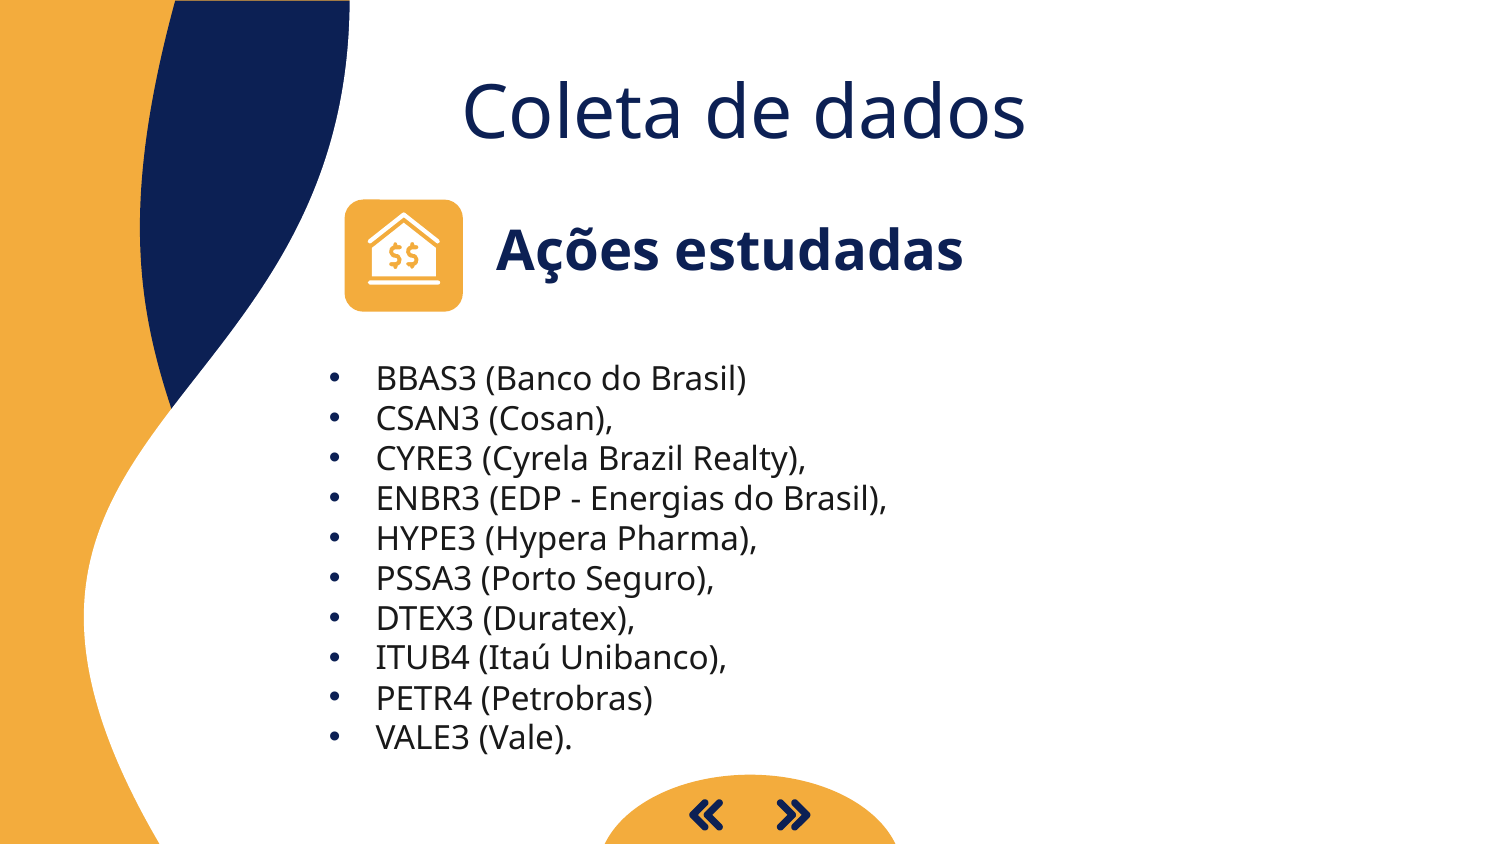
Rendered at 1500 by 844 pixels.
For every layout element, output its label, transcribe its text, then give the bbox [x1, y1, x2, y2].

text_box [344, 199, 463, 312]
title Coleta de dados [112, 68, 1377, 149]
subtitle BBAS3 (Banco do Brasil) CSAN3 (Cosan), CYRE3 (Cyrela Brazil Realty), ENBR3 (EDP - Energias do Brasil), HYPE3 (Hypera Pharma), PSSA3 (Porto Seguro), DTEX3 (Duratex), ITUB4 (Itaú Unibanco), PETR4 (Petrobras) VALE3 (Vale). [313, 339, 973, 775]
title Ações estudadas [481, 204, 1056, 292]
text_box [604, 774, 896, 844]
